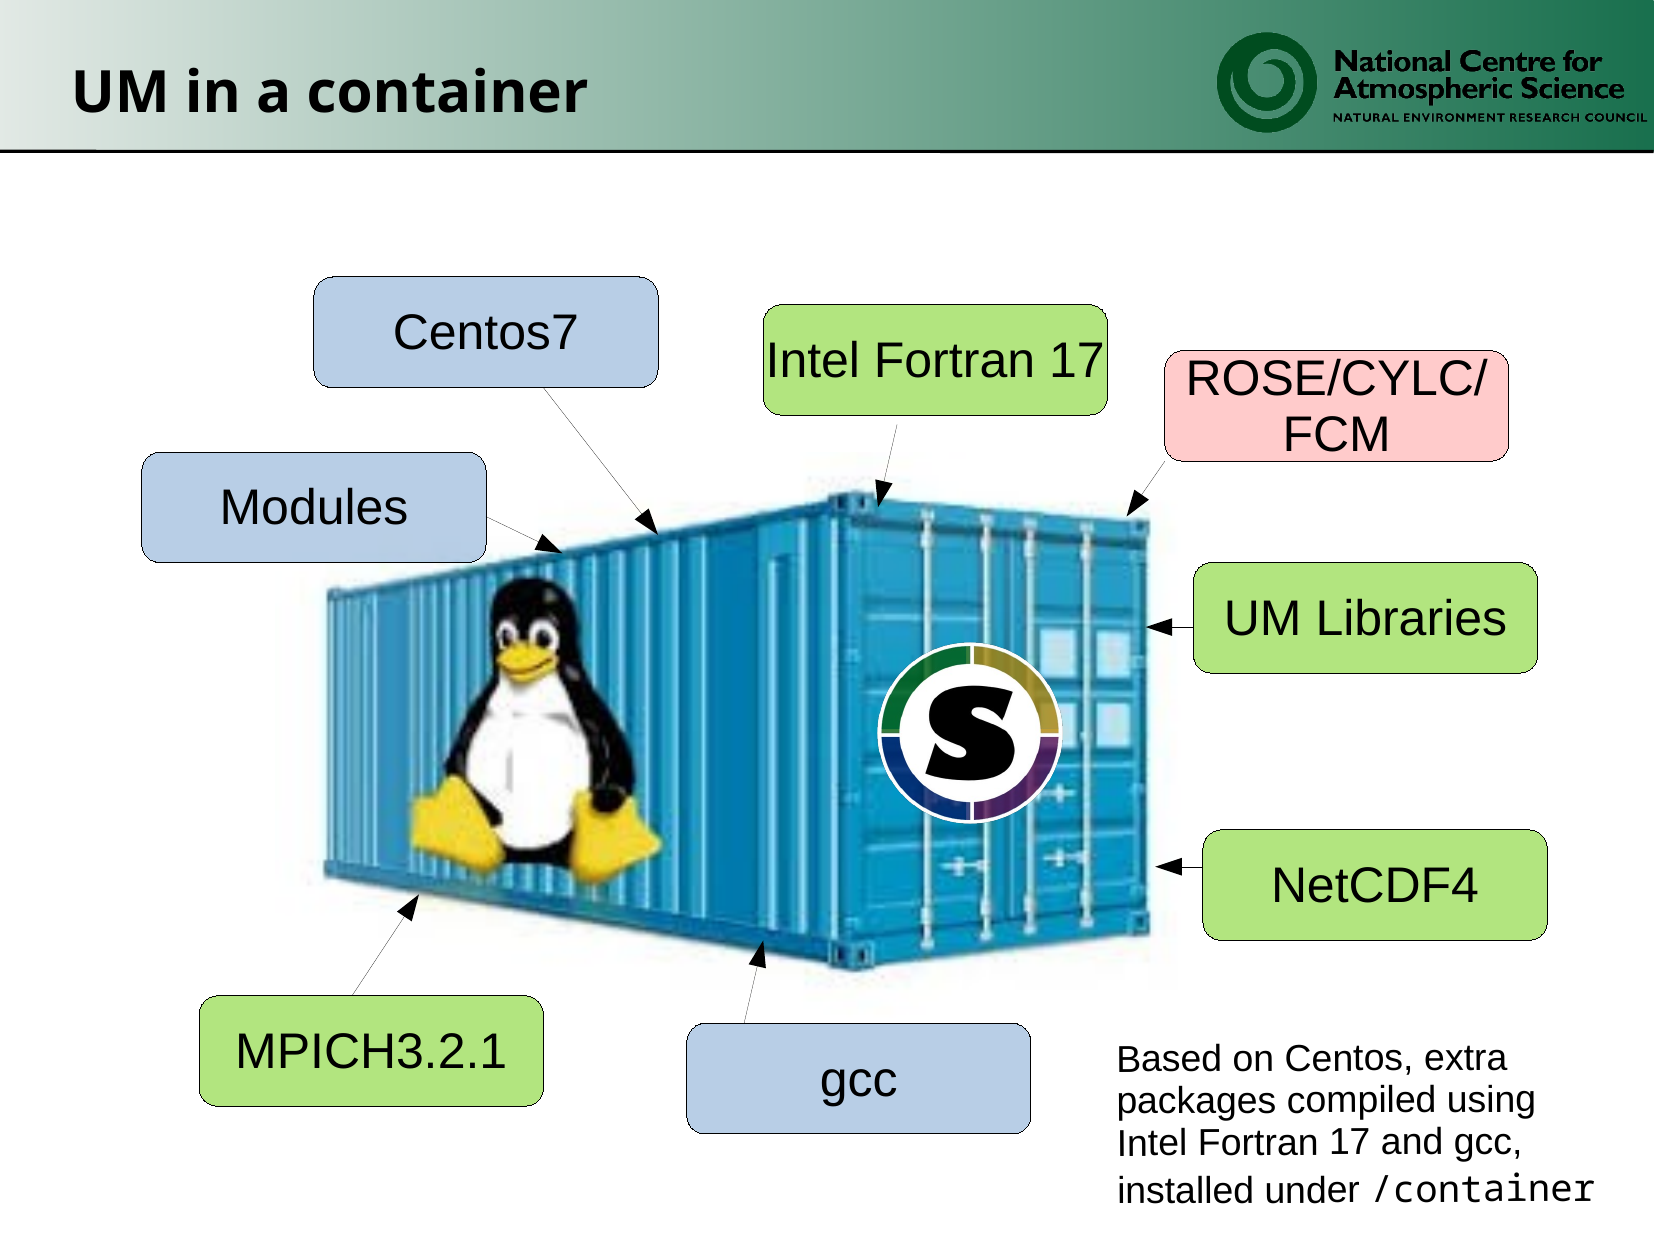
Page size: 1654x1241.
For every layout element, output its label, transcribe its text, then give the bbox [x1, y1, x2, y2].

text_box UM Libraries [1193, 562, 1538, 674]
picture [275, 452, 1214, 1021]
picture [1560, 29, 1652, 134]
text_box Modules [141, 452, 487, 563]
text_box NetCDF4 [1202, 829, 1548, 941]
text_box Based on Centos, extra packages compiled using Intel Fortran 17 and gcc, installed under /container [1101, 1027, 1630, 1227]
text_box ROSE/CYLC/ FCM [1164, 350, 1509, 462]
text_box gcc [686, 1023, 1031, 1134]
title UM in a container [70, 0, 1560, 196]
text_box MPICH3.2.1 [199, 995, 544, 1107]
text_box Centos7 [313, 276, 659, 388]
picture [656, 914, 667, 919]
text_box Intel Fortran 17 [763, 304, 1108, 416]
picture [748, 929, 757, 937]
